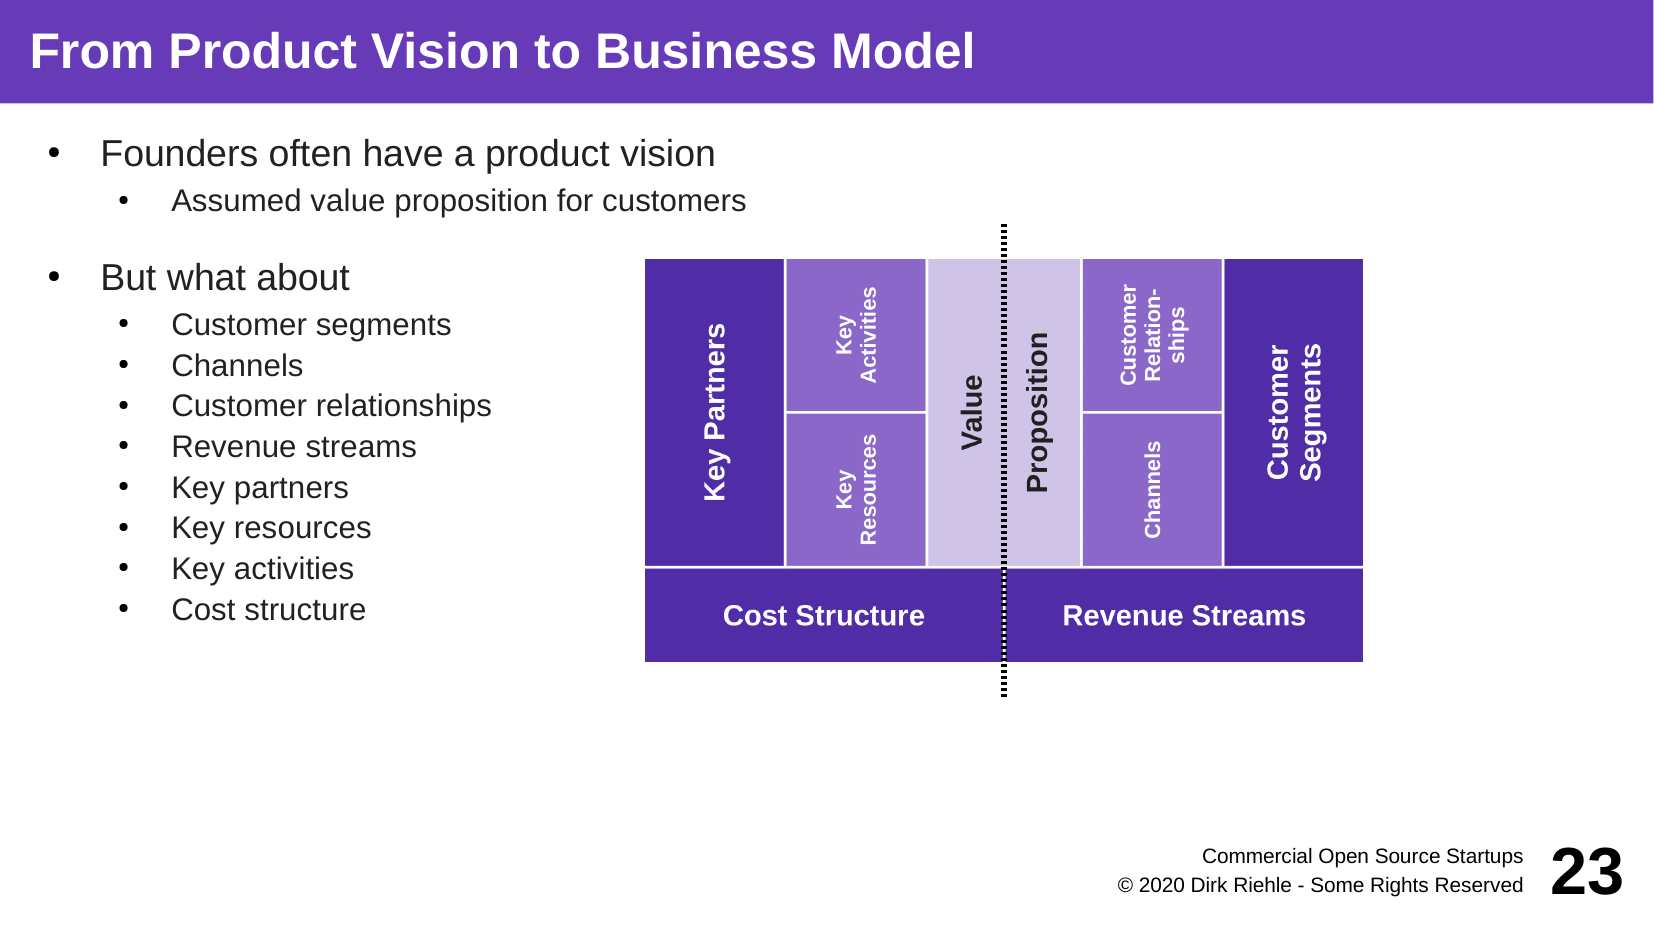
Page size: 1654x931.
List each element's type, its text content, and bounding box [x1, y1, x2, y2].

list Founders often have a product vision Assumed value proposition for customers But what about Customer segments Channels Customer relationships Revenue streams Key partners Key resources Key activities Cost structure [29, 132, 1625, 813]
title From Product Vision to Business Model [0, 0, 1654, 104]
picture [645, 259, 1363, 662]
